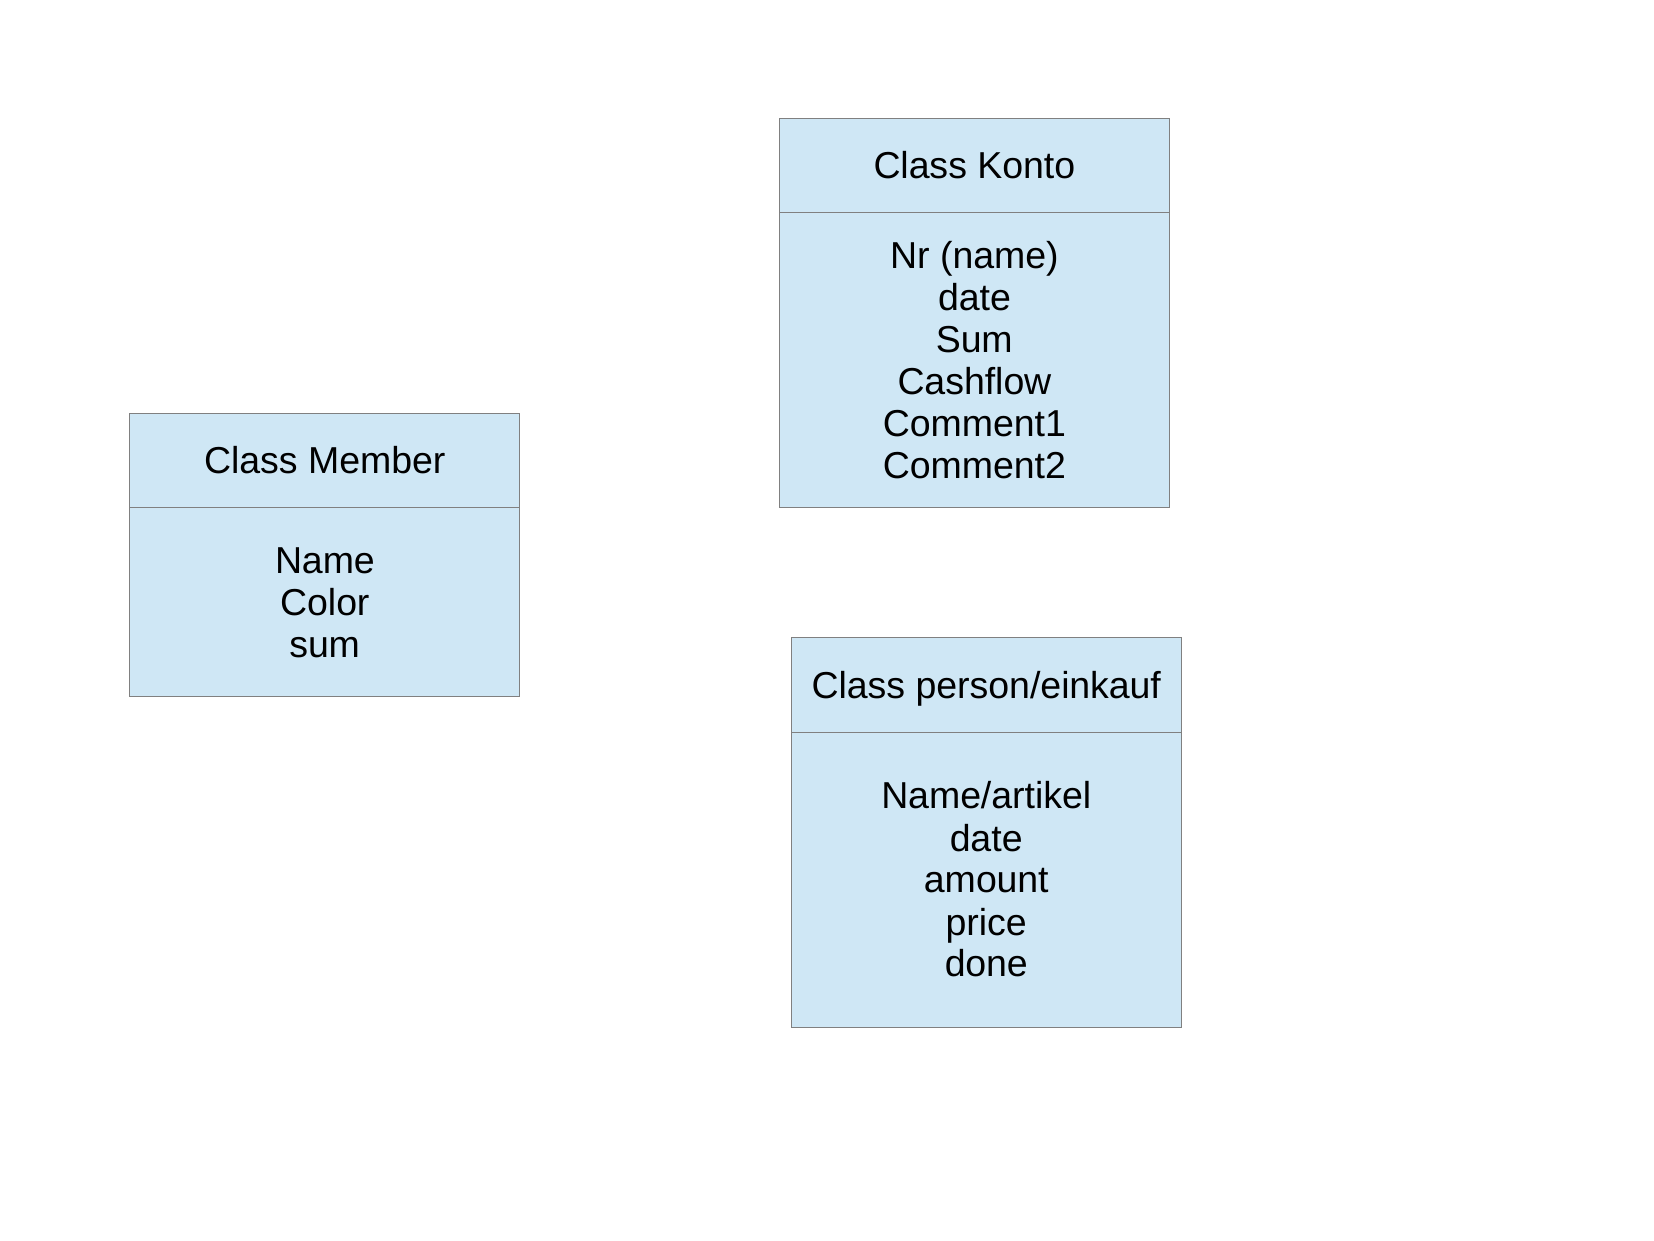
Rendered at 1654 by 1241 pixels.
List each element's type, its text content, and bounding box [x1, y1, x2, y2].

text_box Nr (name) date Sum Cashflow Comment1 Comment2 [779, 212, 1170, 508]
text_box Class person/einkauf [791, 637, 1182, 732]
text_box Name Color sum [129, 507, 520, 697]
text_box Class Konto [779, 118, 1170, 212]
text_box Class Member [129, 413, 520, 507]
text_box Name/artikel date amount price done [791, 732, 1182, 1028]
